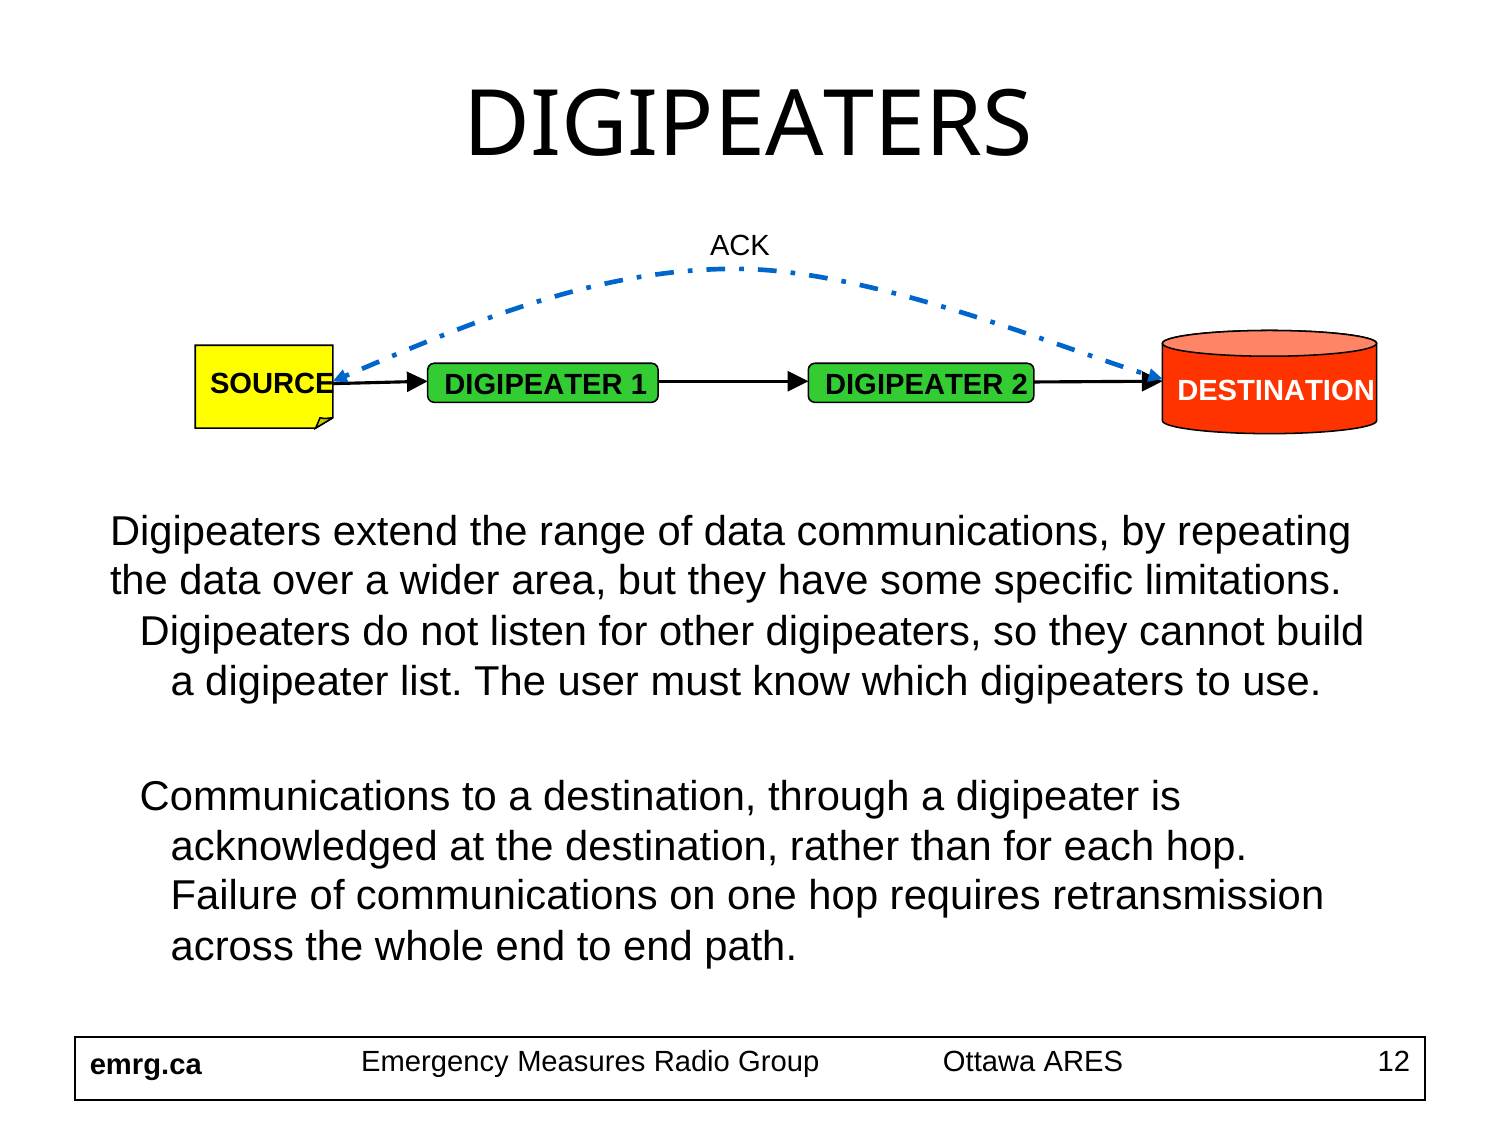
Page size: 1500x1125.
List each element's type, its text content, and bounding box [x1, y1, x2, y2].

text_box Digipeaters extend the range of data communications, by repeating the data over a wider area, but they have some specific limitations. Digipeaters do not listen for other digipeaters, so they cannot build a digipeater list. The user must know which digipeaters to use. [95, 495, 1399, 712]
text_box Communications to a destination, through a digipeater is acknowledged at the destination, rather than for each hop. Failure of communications on one hop requires retransmission across the whole end to end path. [95, 760, 1399, 977]
text_box SOURCE [195, 345, 333, 429]
text_box DESTINATION [1162, 345, 1377, 434]
text_box DIGIPEATERS [73, 24, 1424, 213]
text_box ACK [695, 218, 785, 269]
text_box DIGIPEATER 1 [427, 363, 659, 403]
text_box DIGIPEATER 2 [808, 363, 1034, 403]
